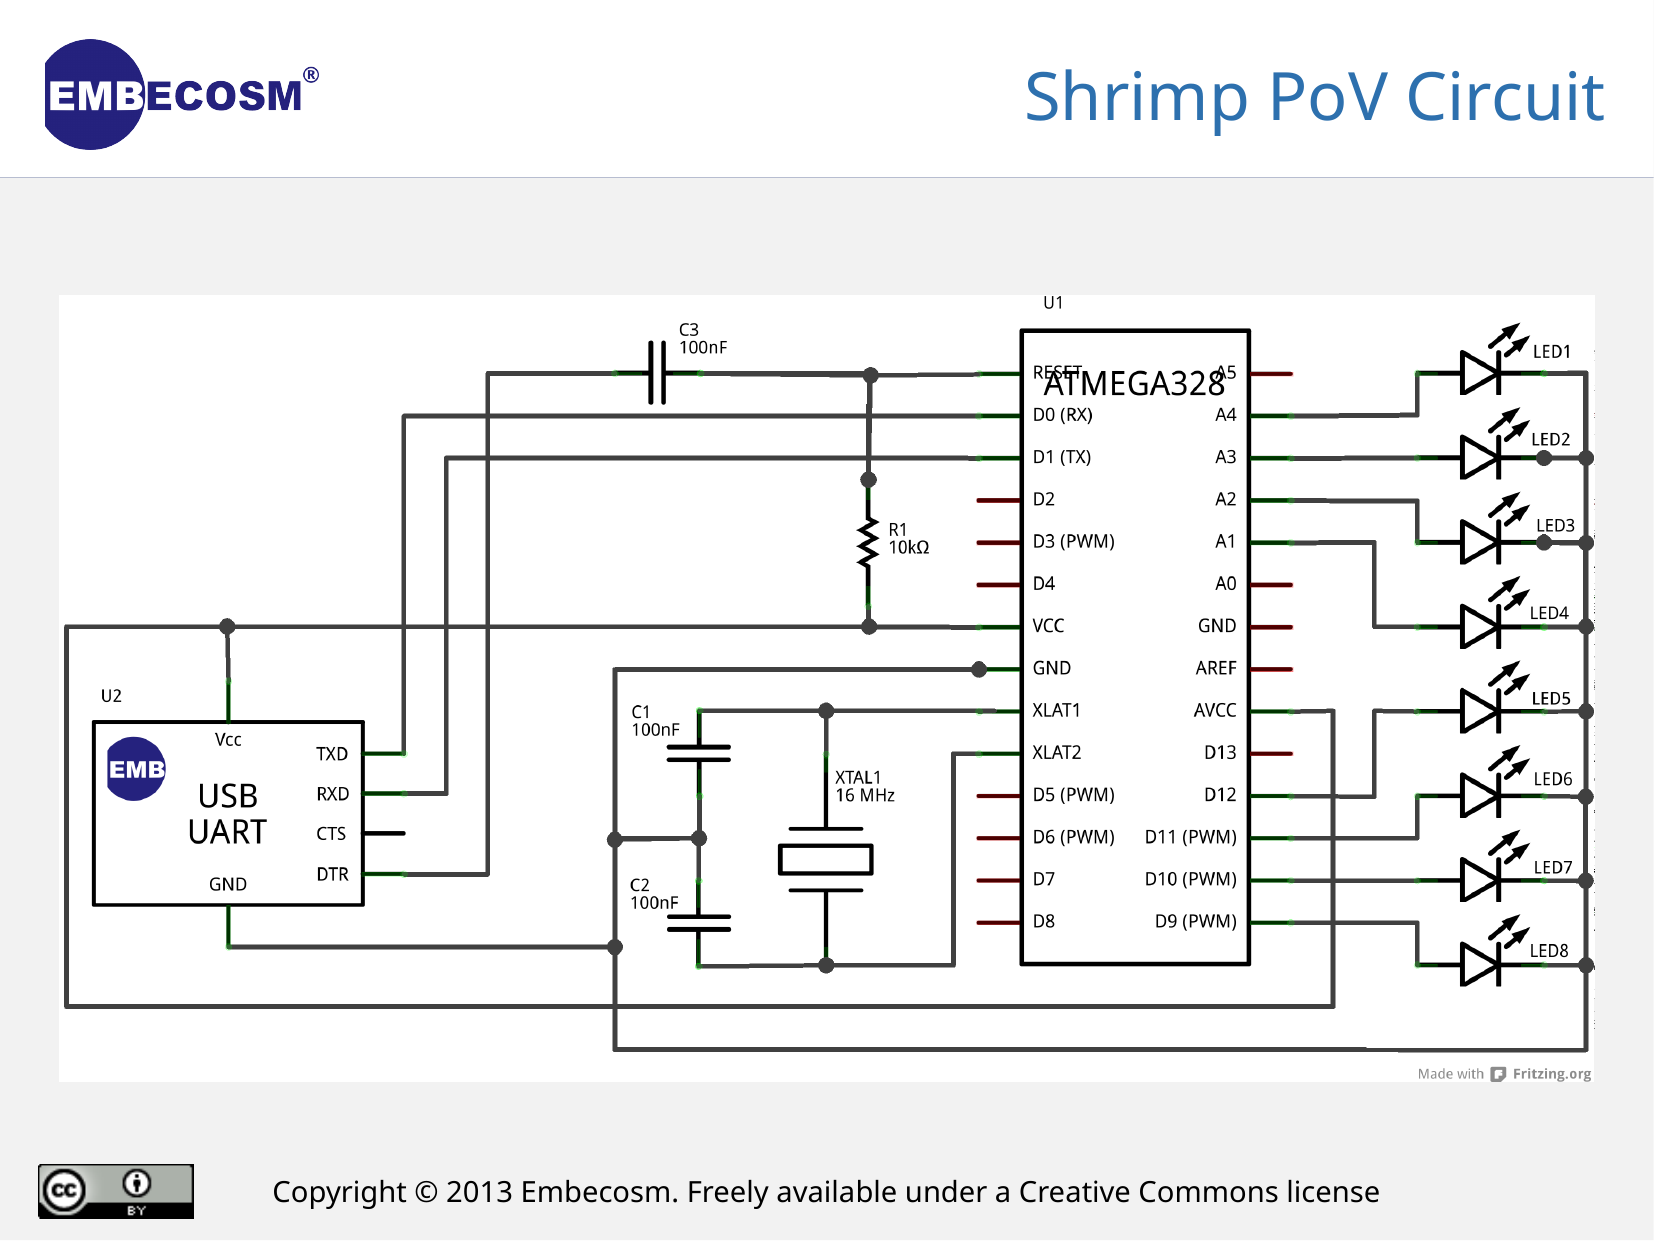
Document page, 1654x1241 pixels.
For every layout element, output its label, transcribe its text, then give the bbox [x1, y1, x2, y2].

picture [45, 39, 319, 150]
picture [38, 1164, 194, 1219]
title Shrimp PoV Circuit [330, 23, 1607, 166]
picture [59, 295, 1595, 1082]
